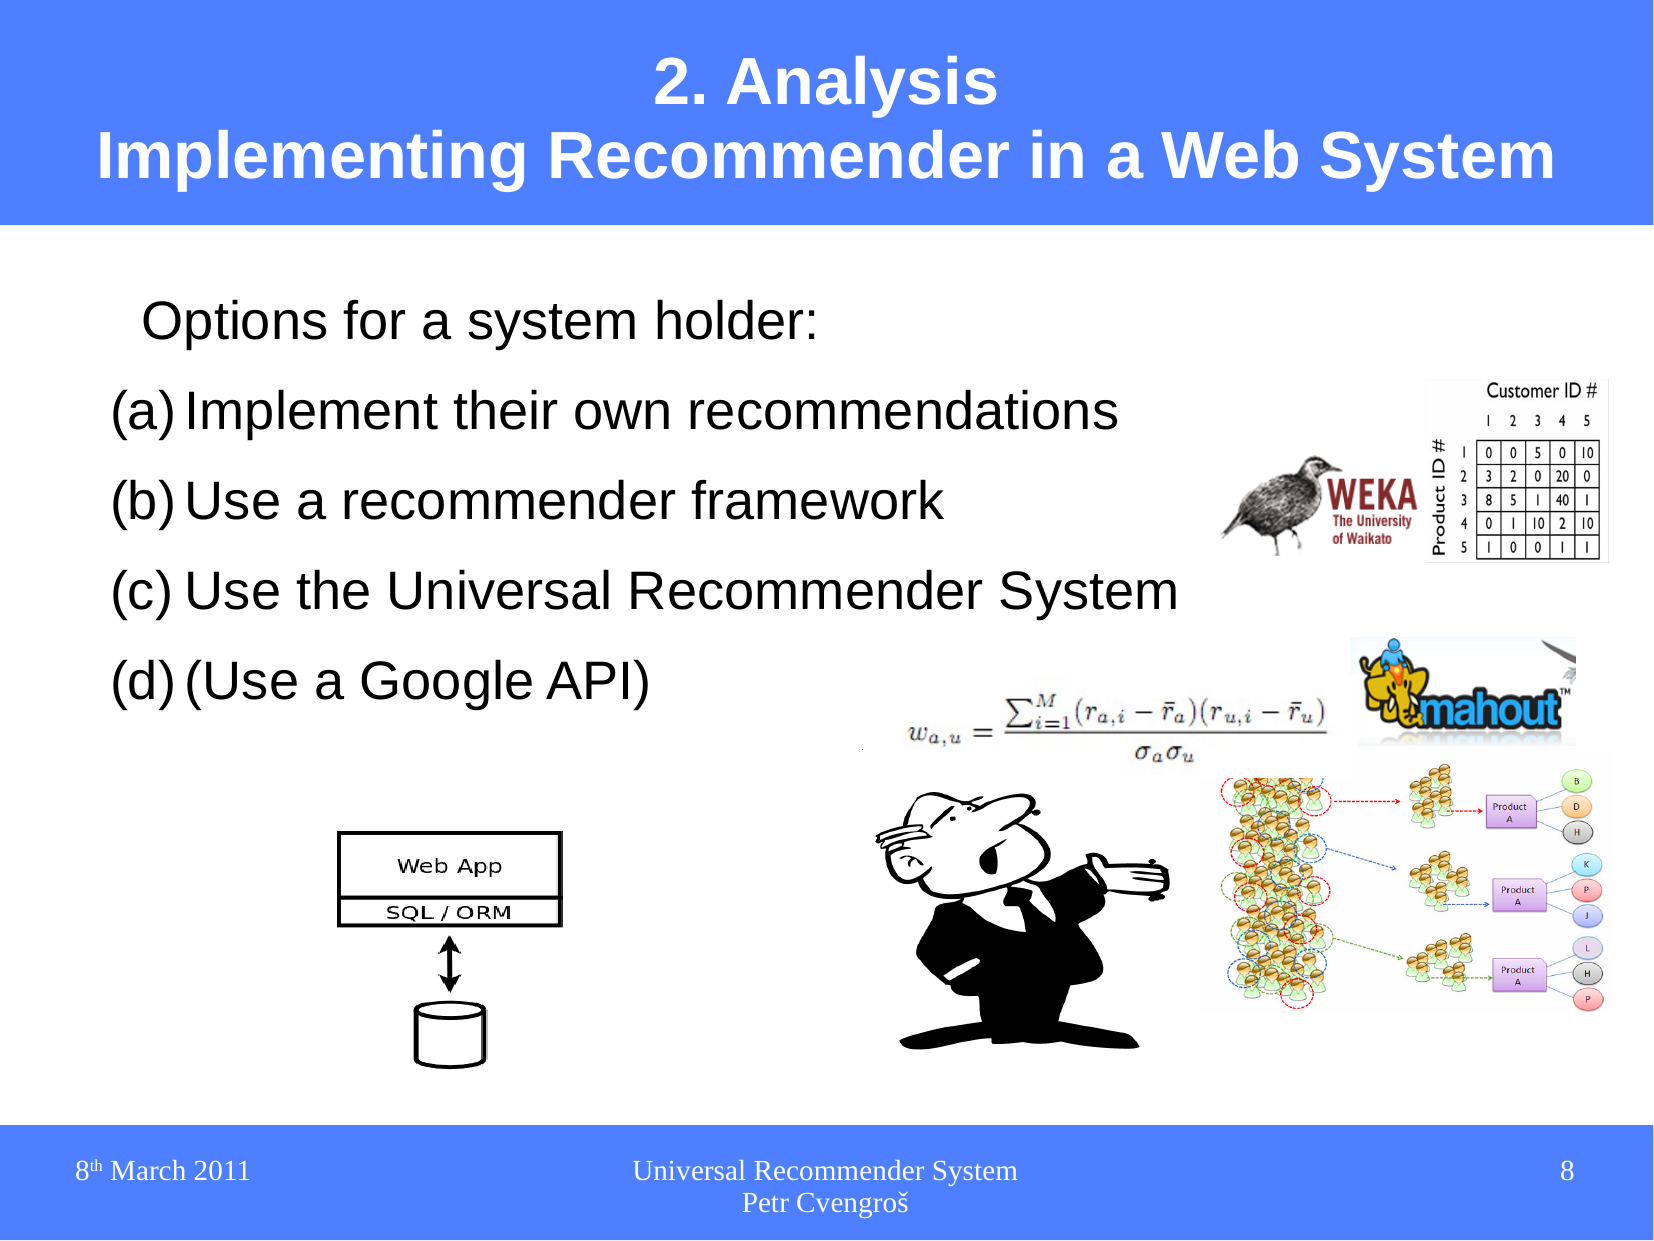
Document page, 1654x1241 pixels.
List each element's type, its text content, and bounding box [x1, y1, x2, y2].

picture [862, 637, 1613, 1072]
picture [337, 831, 563, 1088]
picture [1207, 379, 1609, 563]
title 2. Analysis Implementing Recommender in a Web System [82, 32, 1571, 205]
list Options for a system holder: Implement their own recommendations Use a recommender framework Use the Universal Recommender System (Use a Google API) [70, 290, 1559, 1094]
